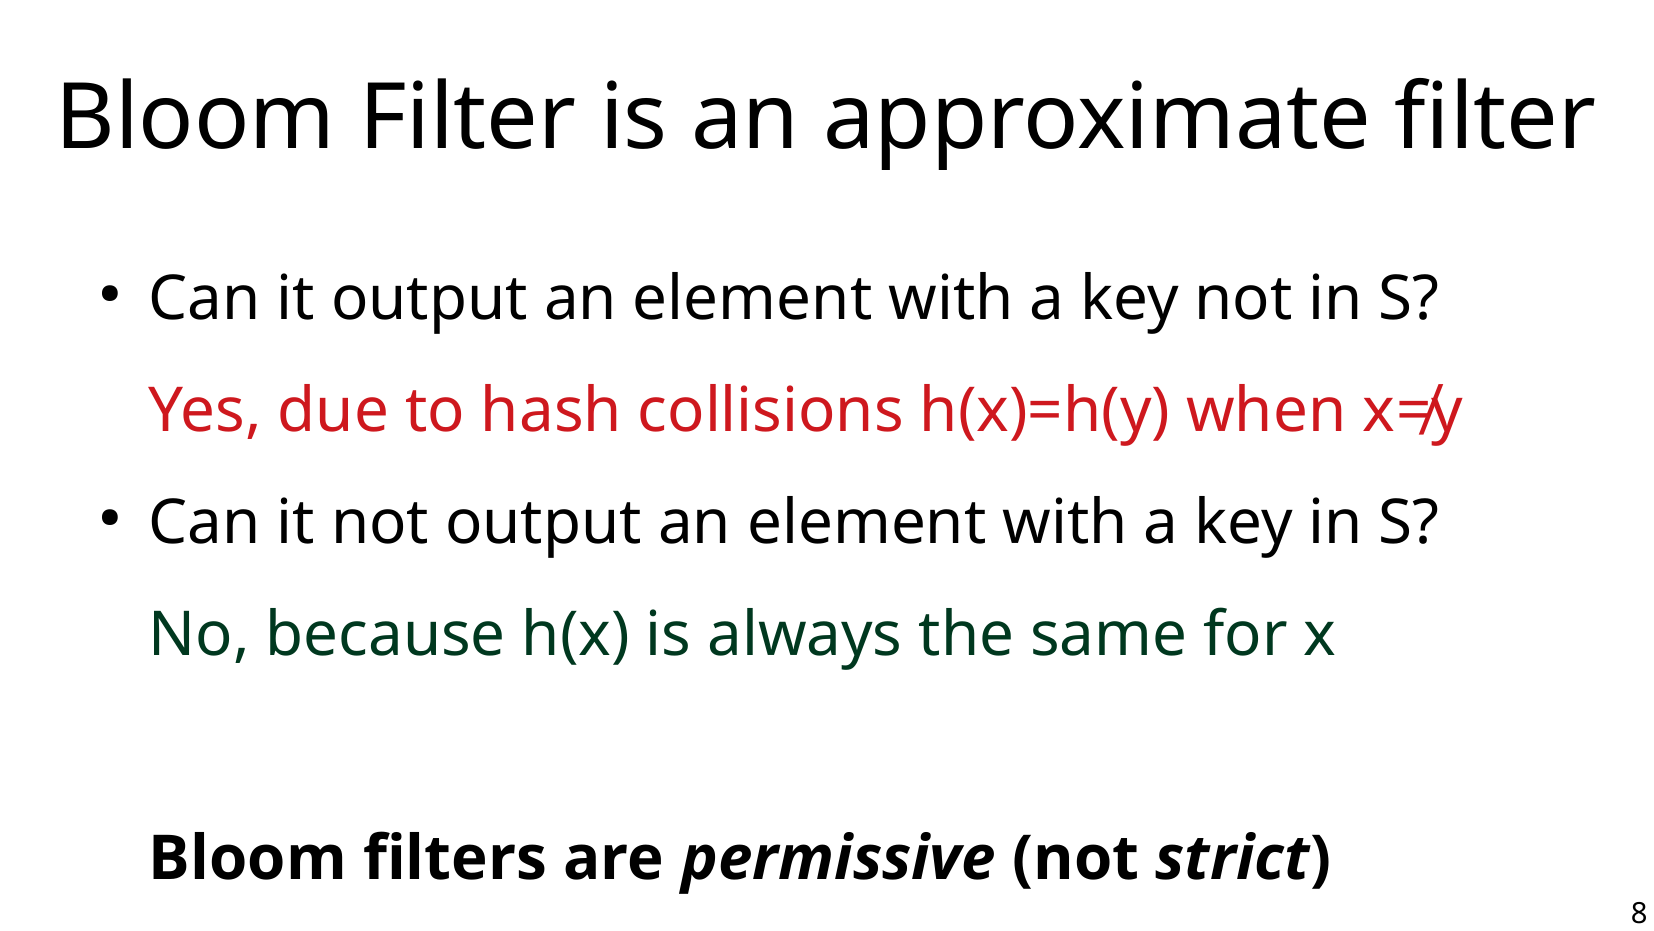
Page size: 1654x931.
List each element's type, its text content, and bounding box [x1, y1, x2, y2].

list Can it output an element with a key not in S? Yes, due to hash collisions h(x)=h(y) when x≠y Can it not output an element with a key in S? No, because h(x) is always the same for x Bloom filters are permissive (not strict) [82, 253, 1571, 902]
title Bloom Filter is an approximate filter [1, 1, 1653, 226]
